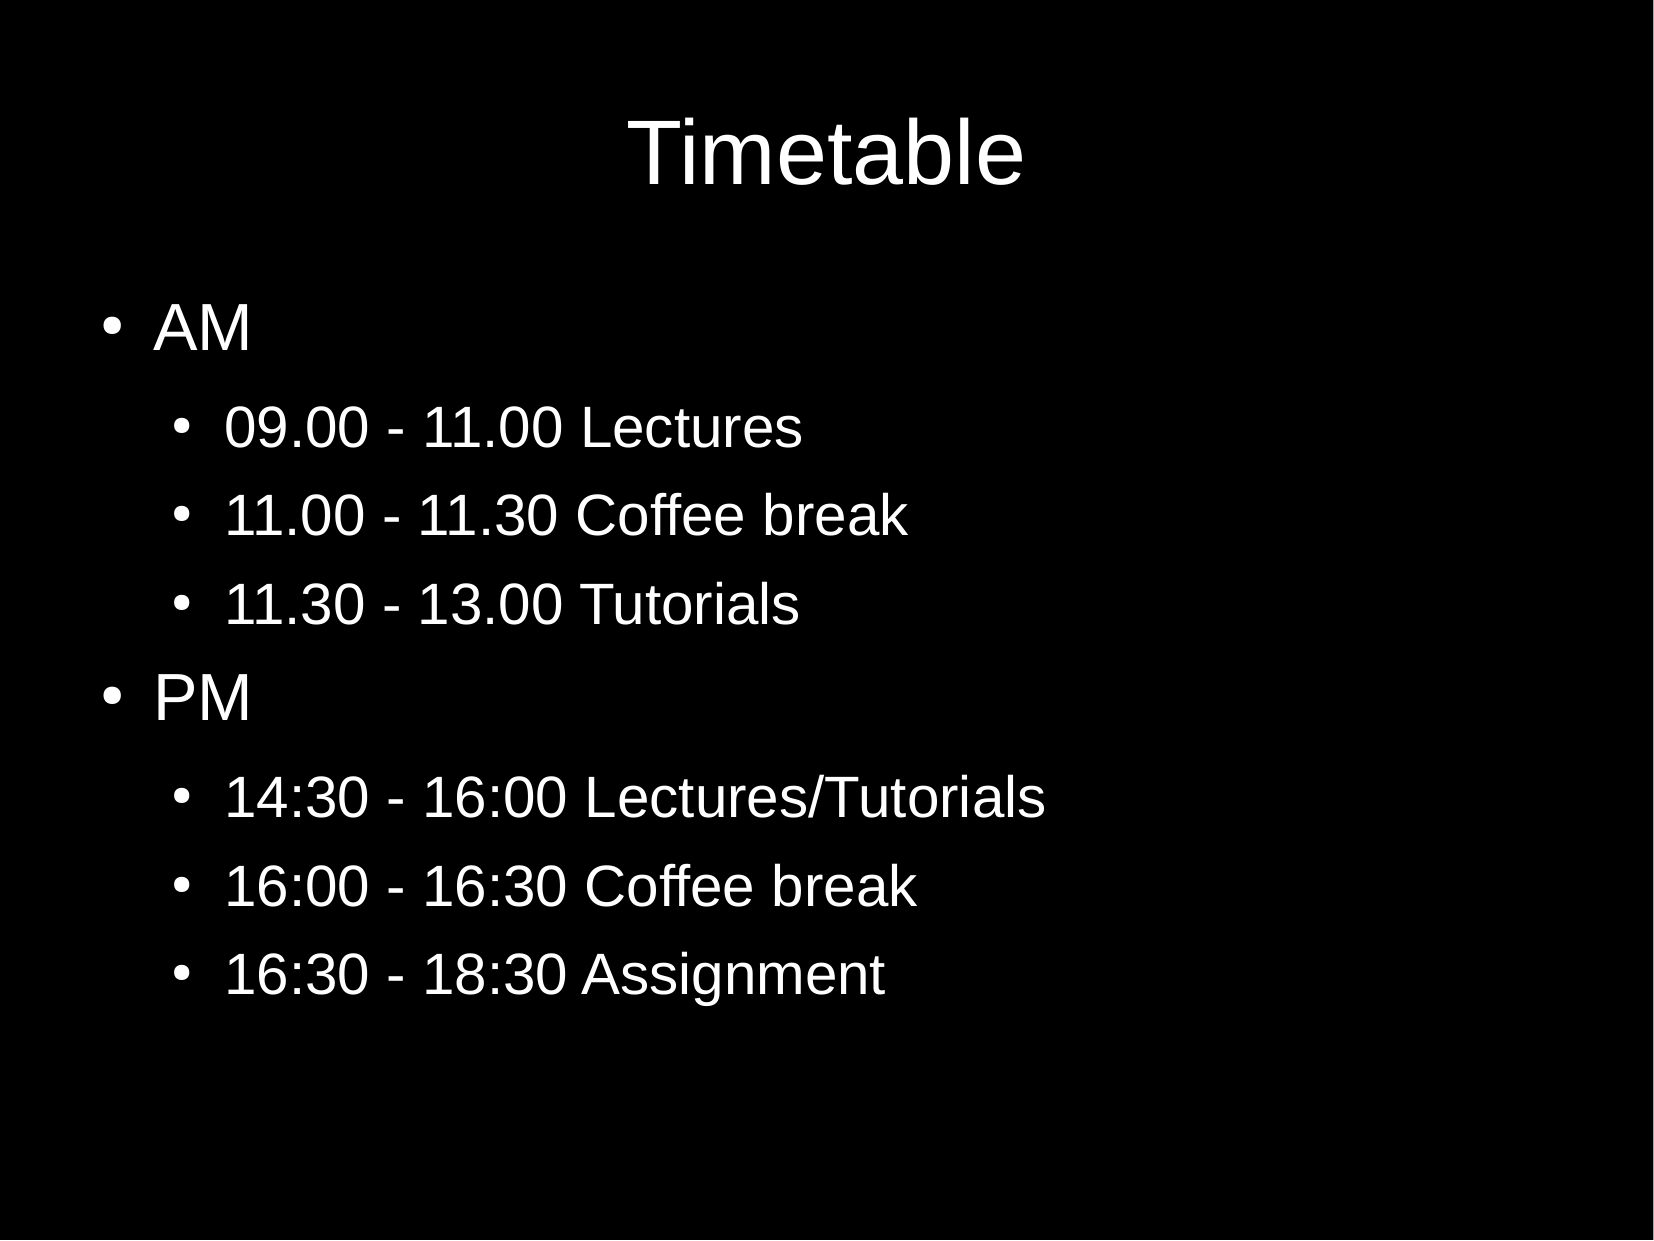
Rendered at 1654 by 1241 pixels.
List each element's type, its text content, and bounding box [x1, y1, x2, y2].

title Timetable [82, 56, 1571, 250]
list AM 09.00 - 11.00 Lectures 11.00 - 11.30 Coffee break 11.30 - 13.00 Tutorials PM 14:30 - 16:00 Lectures/Tutorials 16:00 - 16:30 Coffee break 16:30 - 18:30 Assignment [82, 290, 1571, 1109]
